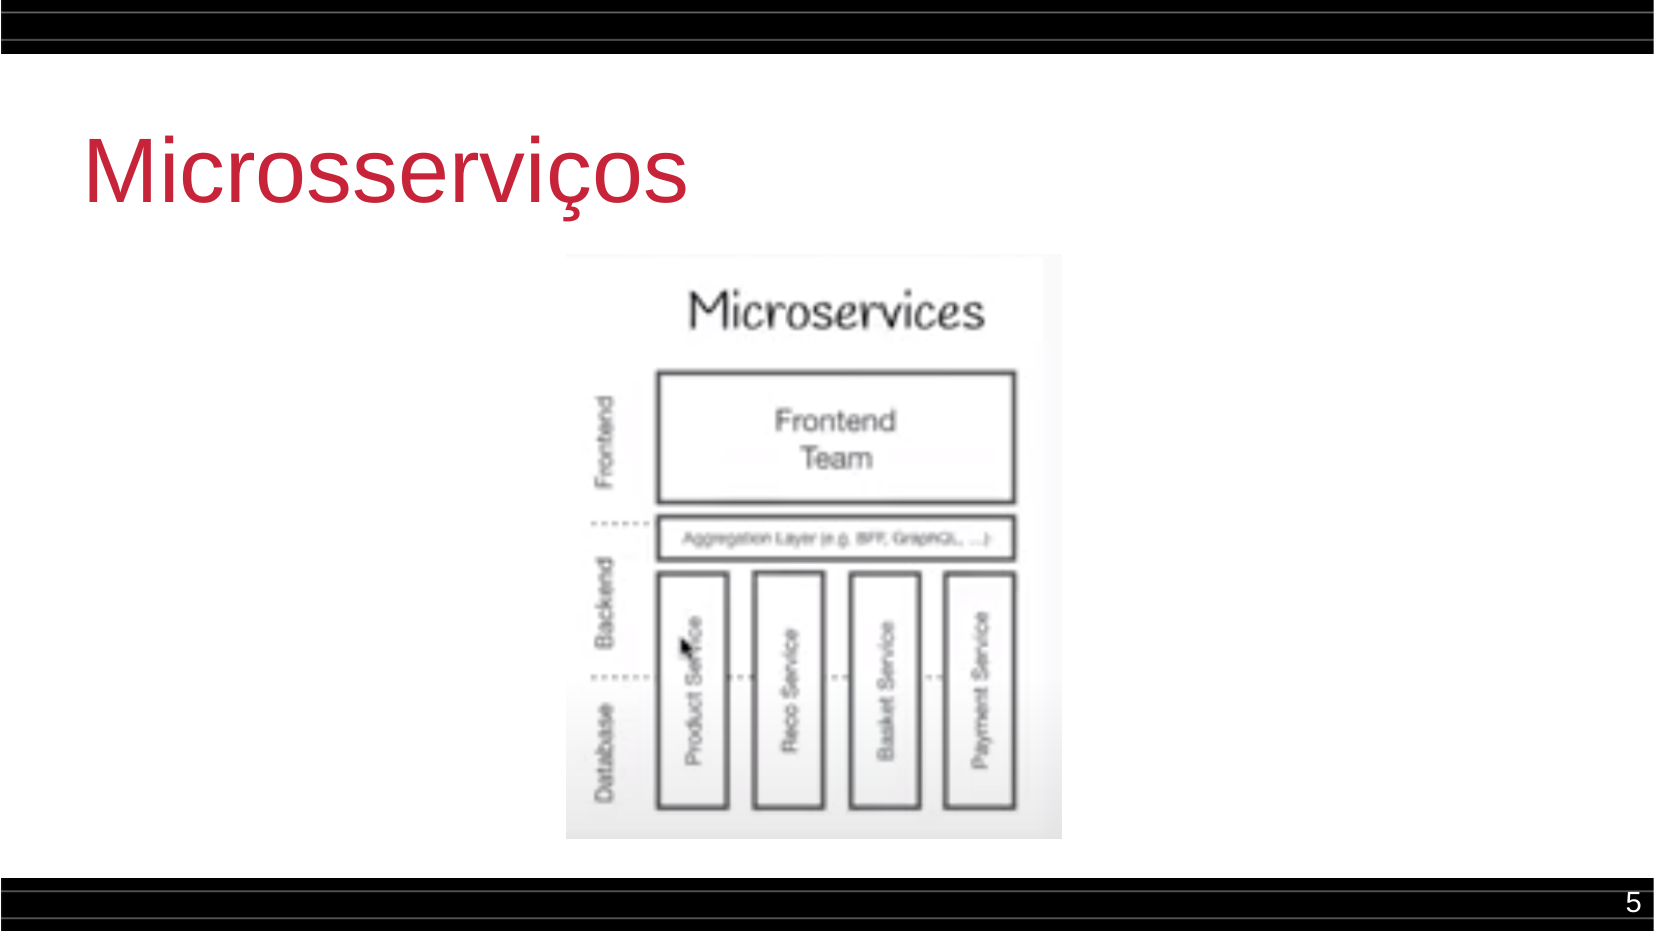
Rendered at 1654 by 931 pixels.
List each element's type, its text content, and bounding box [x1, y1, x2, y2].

picture [1, 878, 1654, 931]
picture [1, 0, 1654, 54]
title Microsserviços [82, 92, 1571, 249]
picture [566, 254, 1062, 839]
